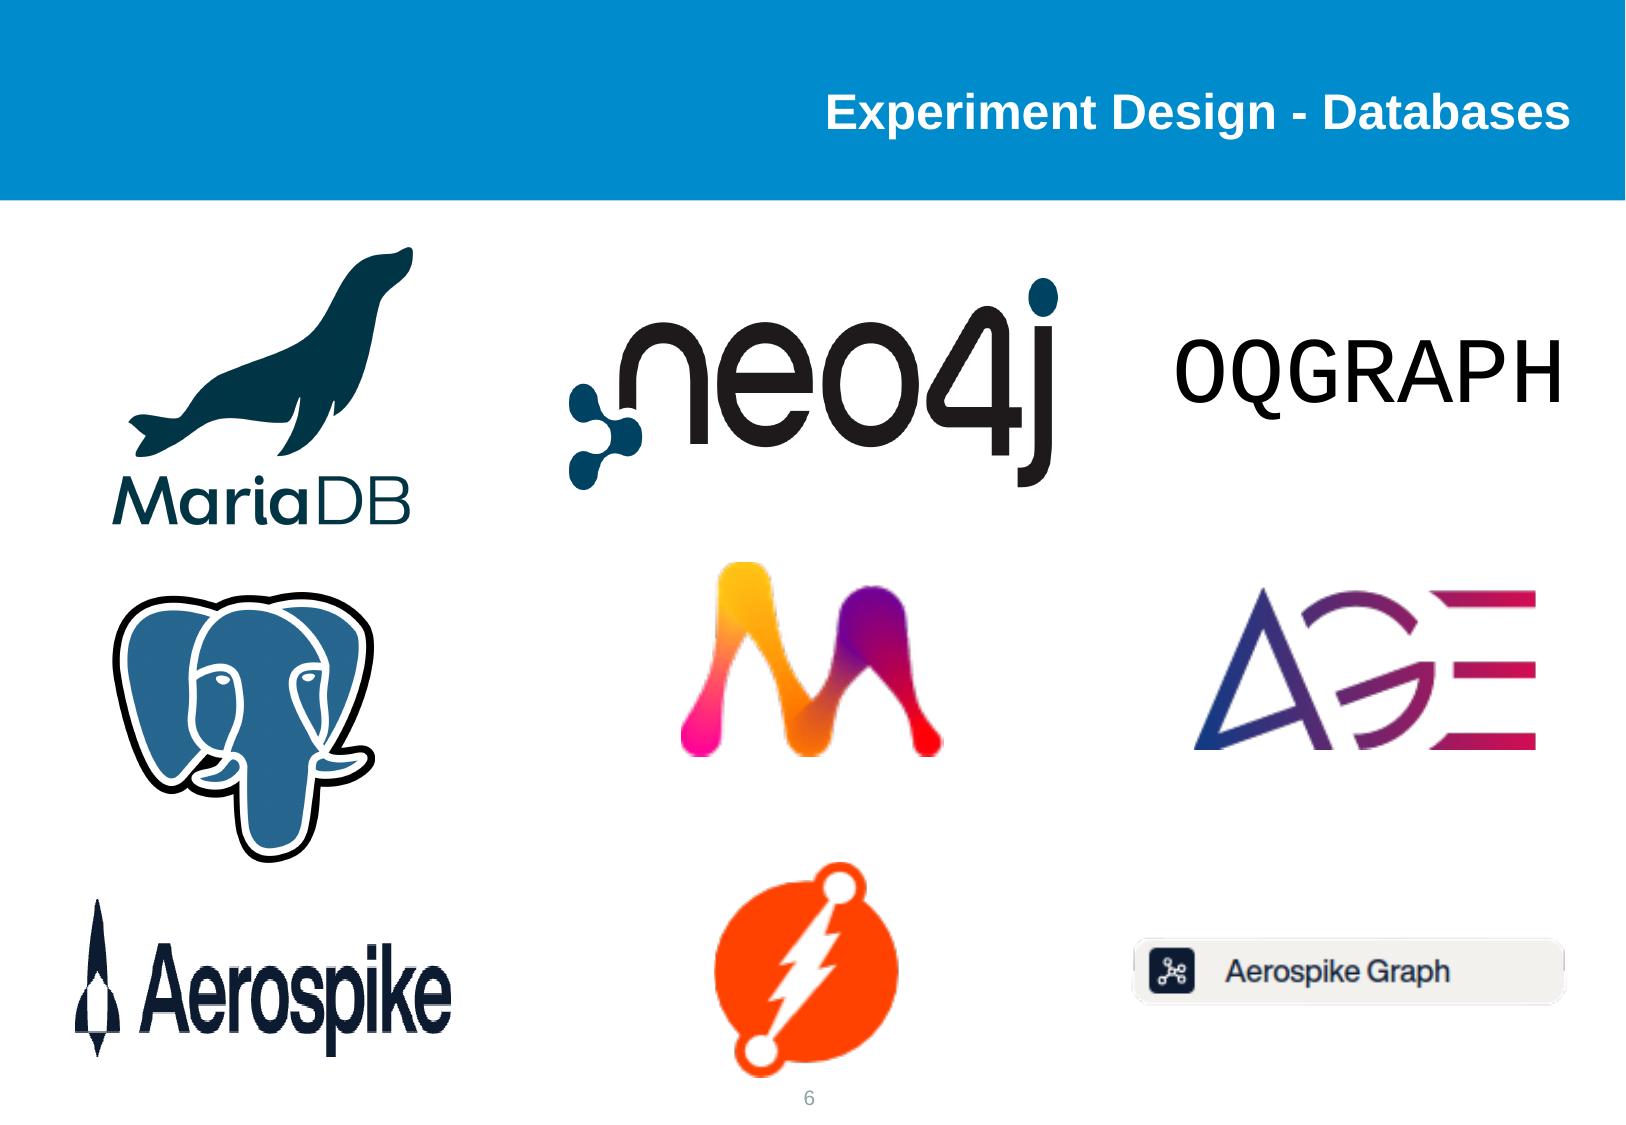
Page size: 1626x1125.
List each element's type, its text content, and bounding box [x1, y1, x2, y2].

title Experiment Design - Databases [121, 37, 1573, 188]
picture [75, 899, 451, 1057]
picture [112, 592, 375, 863]
picture [509, 242, 1117, 526]
picture [1125, 933, 1576, 1013]
picture [714, 862, 901, 1078]
picture [681, 562, 944, 757]
text_box OQGRAPH [1157, 317, 1626, 439]
picture [112, 247, 413, 526]
picture [1194, 587, 1538, 751]
